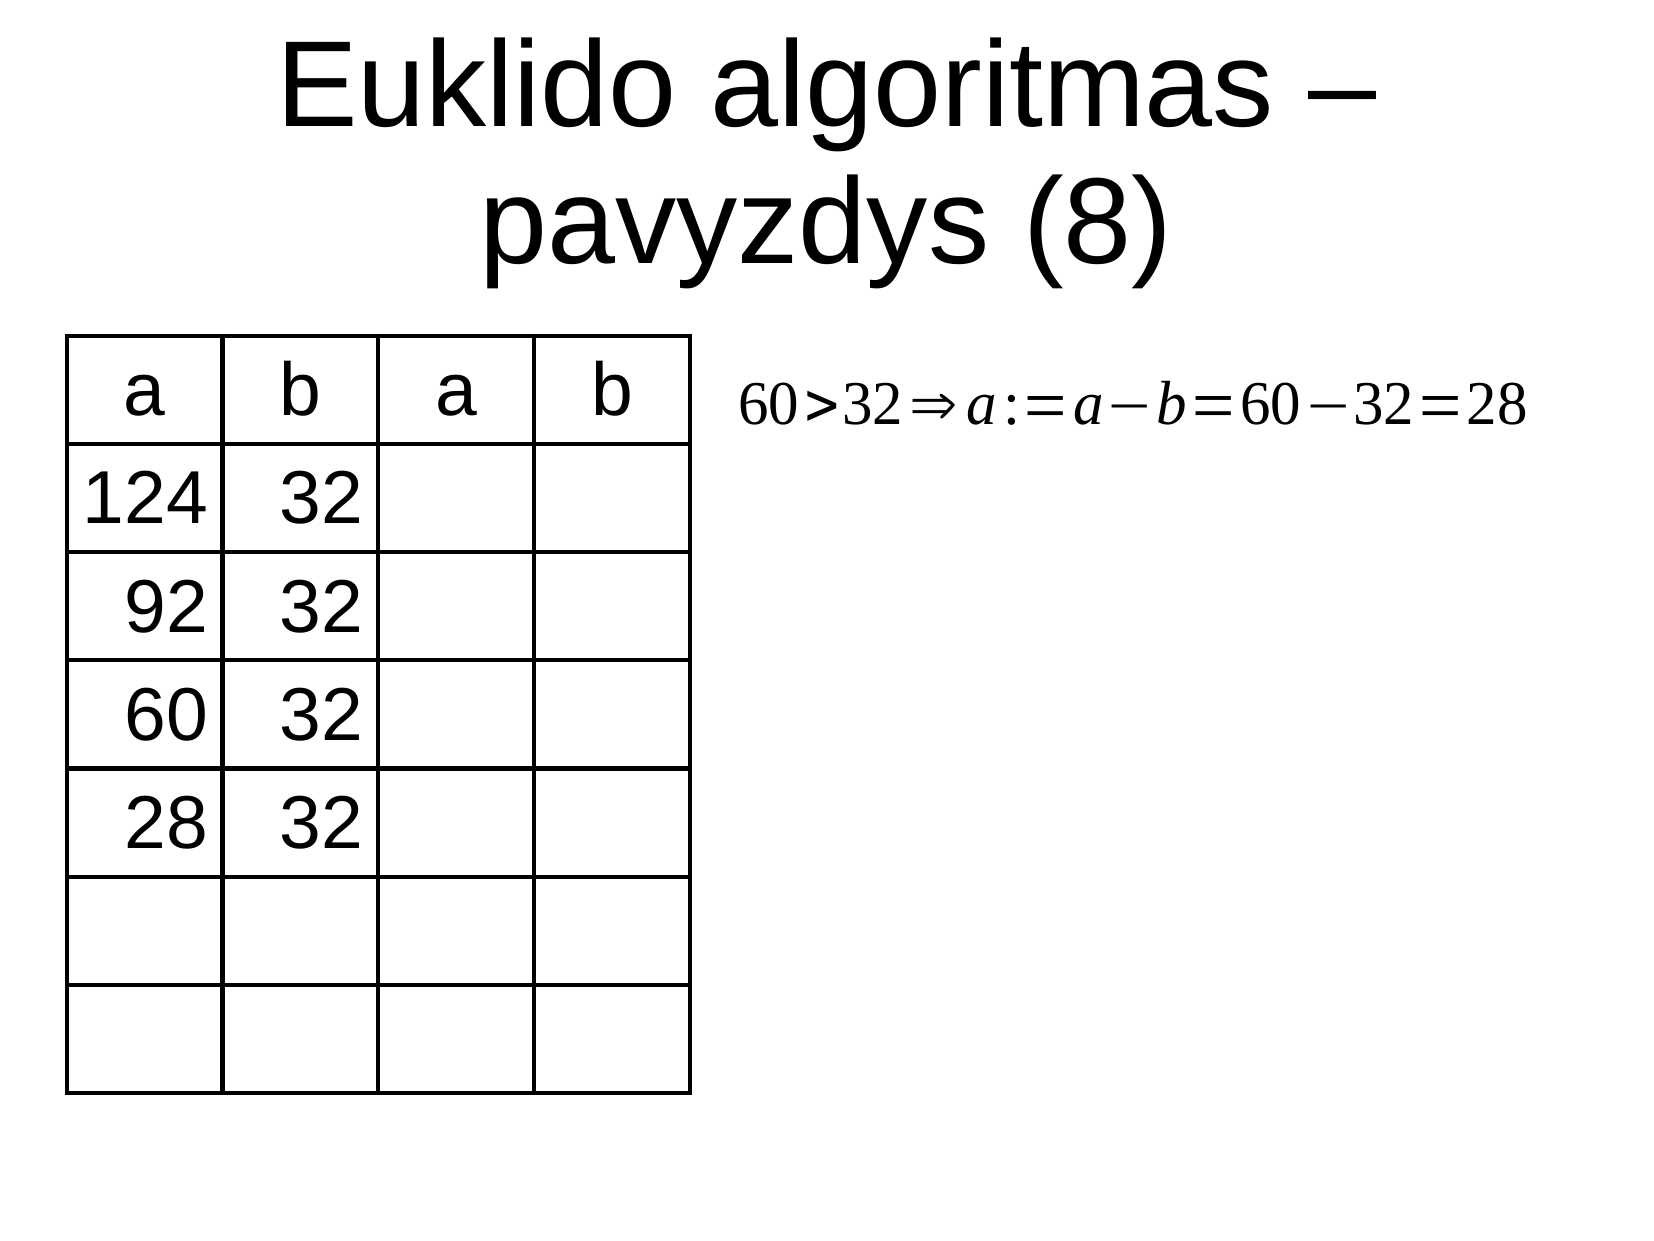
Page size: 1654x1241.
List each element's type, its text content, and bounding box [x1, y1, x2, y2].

table_header b [536, 338, 688, 442]
table_cell [536, 554, 688, 658]
table_cell [69, 879, 220, 983]
table_cell [69, 987, 220, 1091]
table_cell 32 [225, 446, 376, 550]
table_cell [225, 879, 376, 983]
table_header b [225, 338, 376, 442]
chart [732, 368, 1535, 438]
table_cell 28 [69, 771, 220, 875]
title Euklido algoritmas – pavyzdys (8) [82, 16, 1571, 290]
table_cell 92 [69, 554, 220, 658]
table_cell [380, 662, 532, 766]
table_cell [225, 987, 376, 1091]
table_cell [380, 987, 532, 1091]
table_cell 60 [69, 662, 220, 766]
table_header a [380, 338, 532, 442]
table_cell [536, 662, 688, 766]
table_cell 32 [225, 662, 376, 766]
table_cell [536, 879, 688, 983]
table_cell 124 [69, 446, 220, 550]
table_cell [380, 879, 532, 983]
table_cell 32 [225, 771, 376, 875]
table_cell [380, 554, 532, 658]
table_cell 32 [225, 554, 376, 658]
table_cell [536, 771, 688, 875]
table_cell [536, 446, 688, 550]
table_cell [380, 771, 532, 875]
table_cell [380, 446, 532, 550]
table_header a [69, 338, 220, 442]
table_cell [536, 987, 688, 1091]
